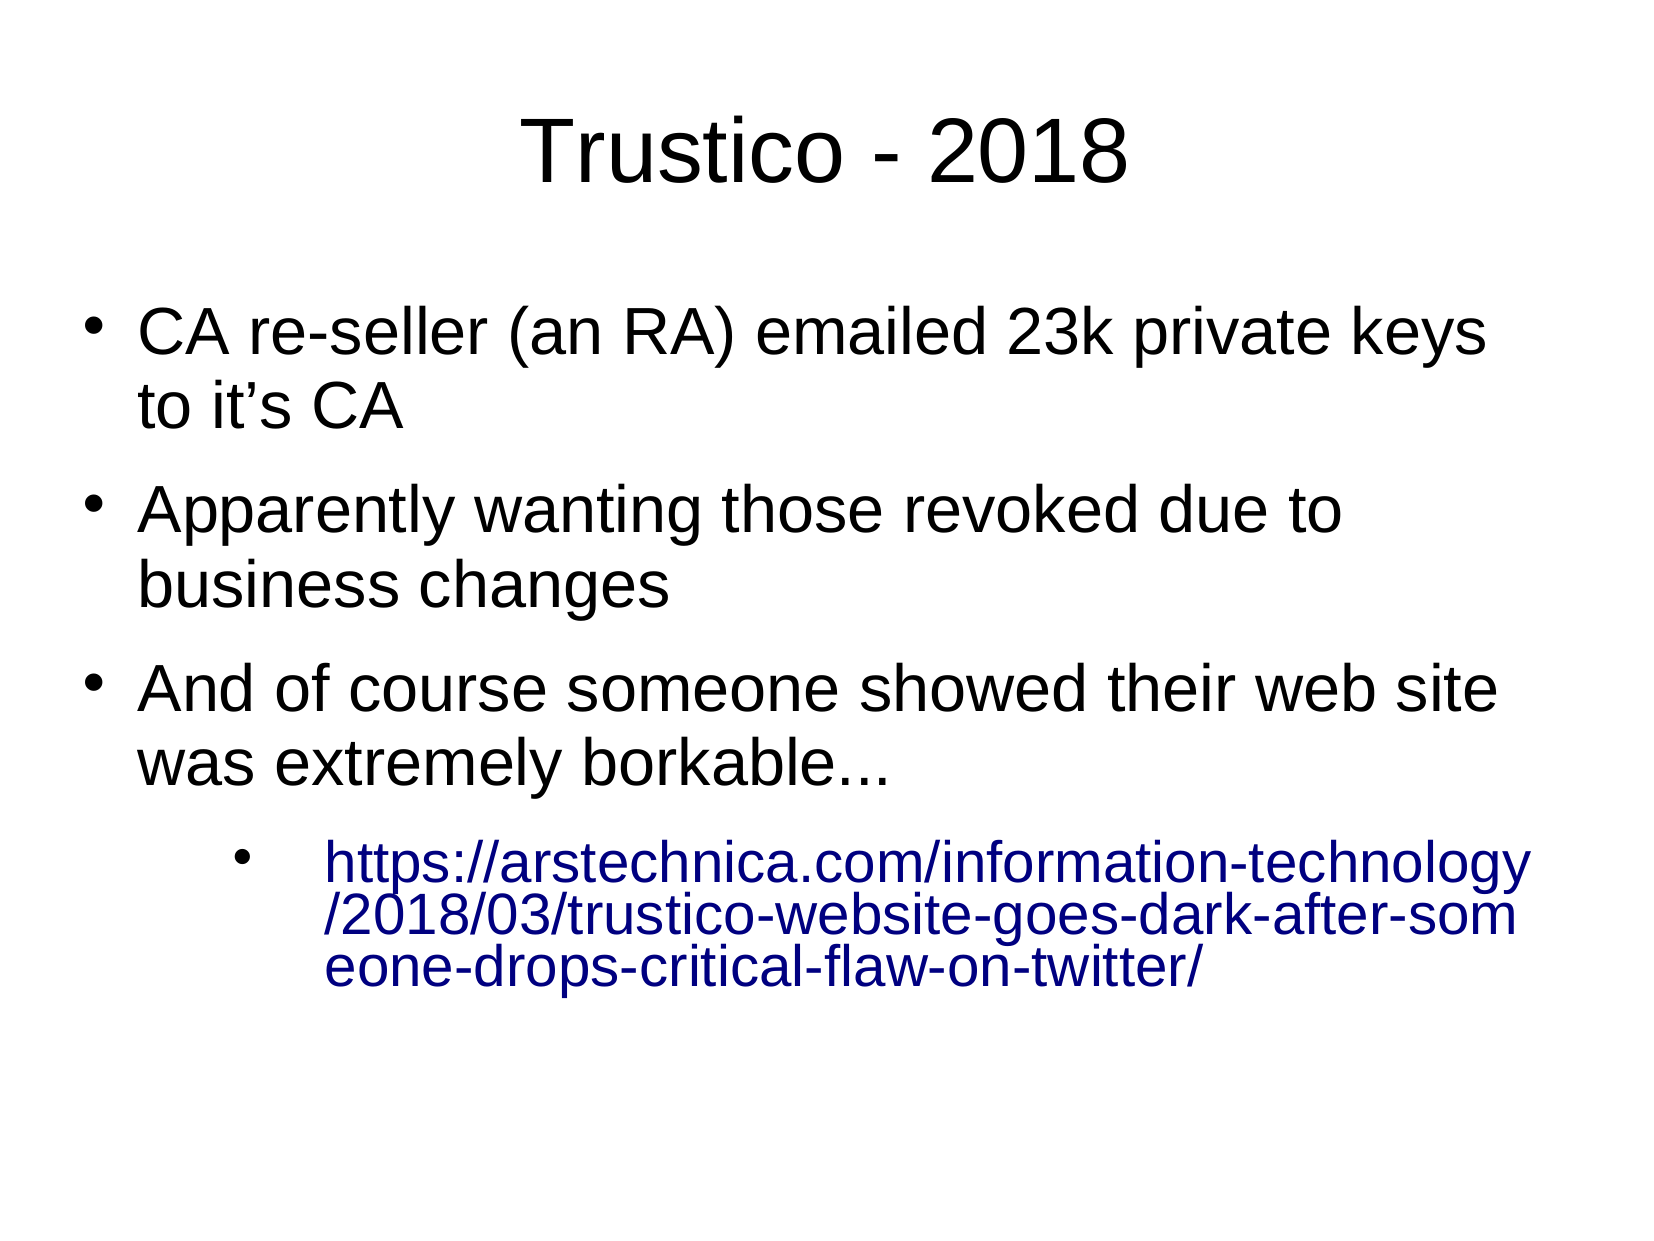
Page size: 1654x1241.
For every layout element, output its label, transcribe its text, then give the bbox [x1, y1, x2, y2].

list CA re-seller (an RA) emailed 23k private keys to it’s CA Apparently wanting those revoked due to business changes And of course someone showed their web site was extremely borkable... https://arstechnica.com/information-technology/2018/03/trustico-website-goes-dark-after-someone-drops-critical-flaw-on-twitter/ [82, 290, 1537, 1009]
title Trustico - 2018 [82, 49, 1570, 256]
